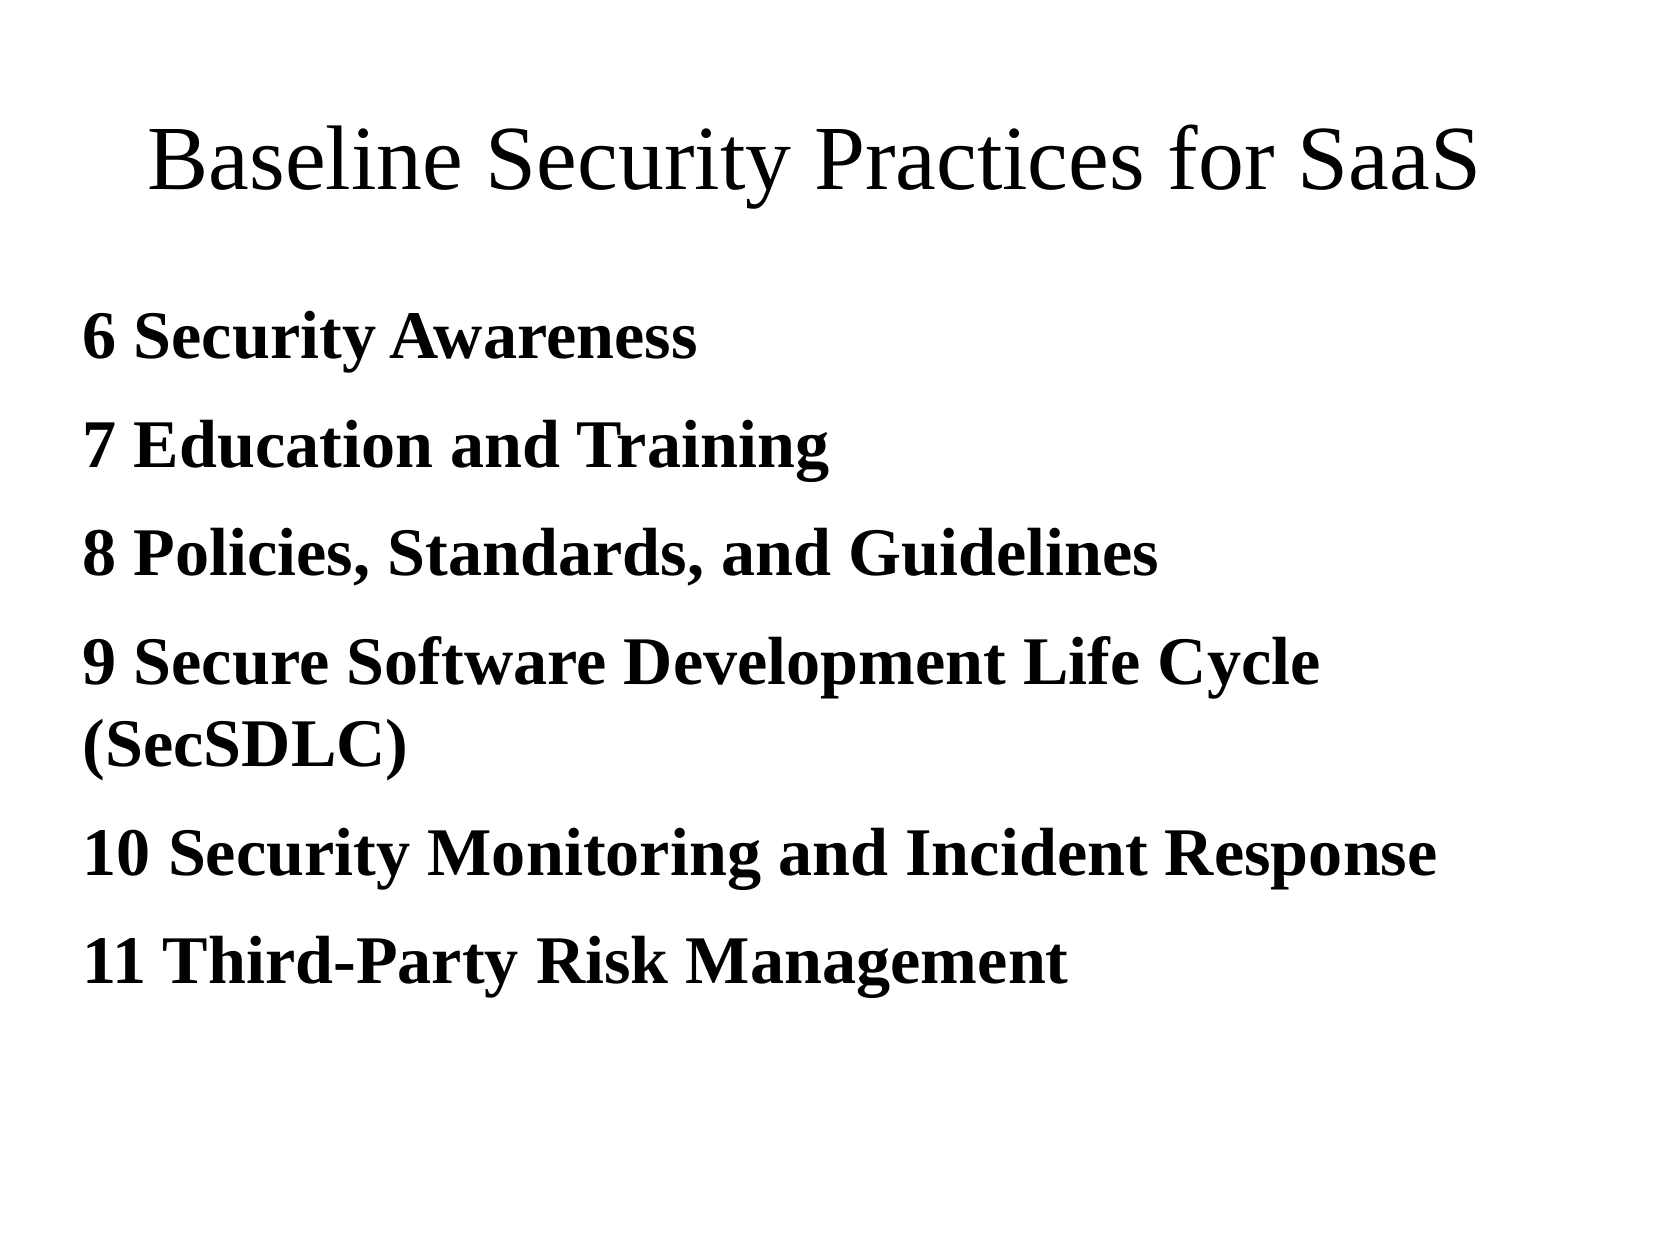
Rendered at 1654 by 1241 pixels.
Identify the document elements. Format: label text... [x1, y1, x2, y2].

list 6 Security Awareness 7 Education and Training 8 Policies, Standards, and Guidelines 9 Secure Software Development Life Cycle (SecSDLC) 10 Security Monitoring and Incident Response 11 Third-Party Risk Management [82, 290, 1571, 1010]
title Baseline Security Practices for SaaS [60, 49, 1571, 257]
